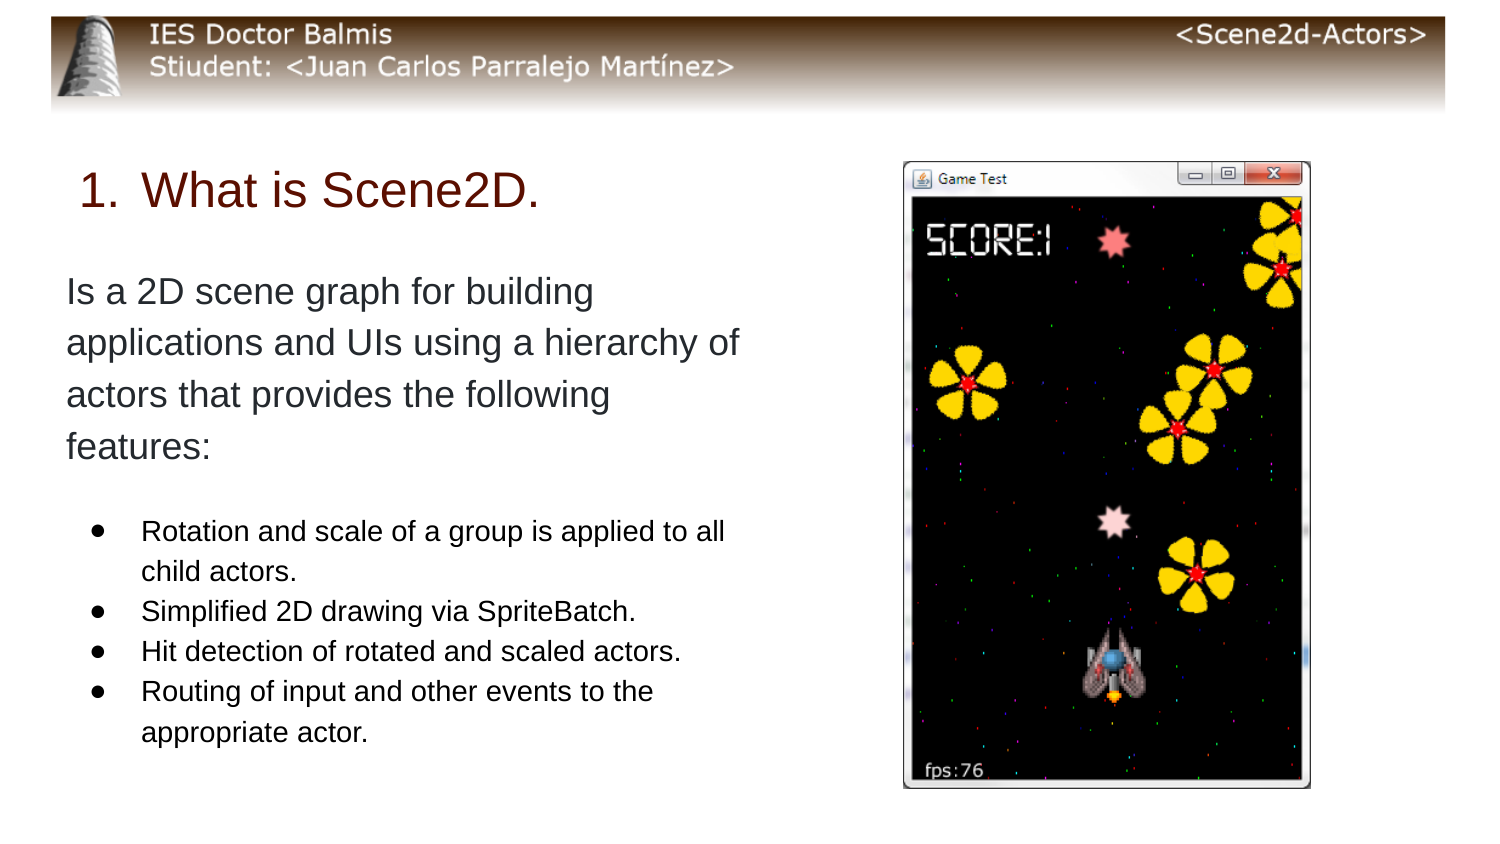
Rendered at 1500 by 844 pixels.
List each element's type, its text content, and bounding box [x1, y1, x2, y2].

list Is a 2D scene graph for building applications and UIs using a hierarchy of actors that provides the following features: Rotation and scale of a group is applied to all child actors. Simplified 2D drawing via SpriteBatch. Hit detection of rotated and scaled actors. Routing of input and other events to the appropriate actor. [51, 244, 757, 806]
picture [51, 9, 1449, 120]
picture [903, 161, 1311, 789]
title What is Scene2D. [51, 142, 904, 237]
